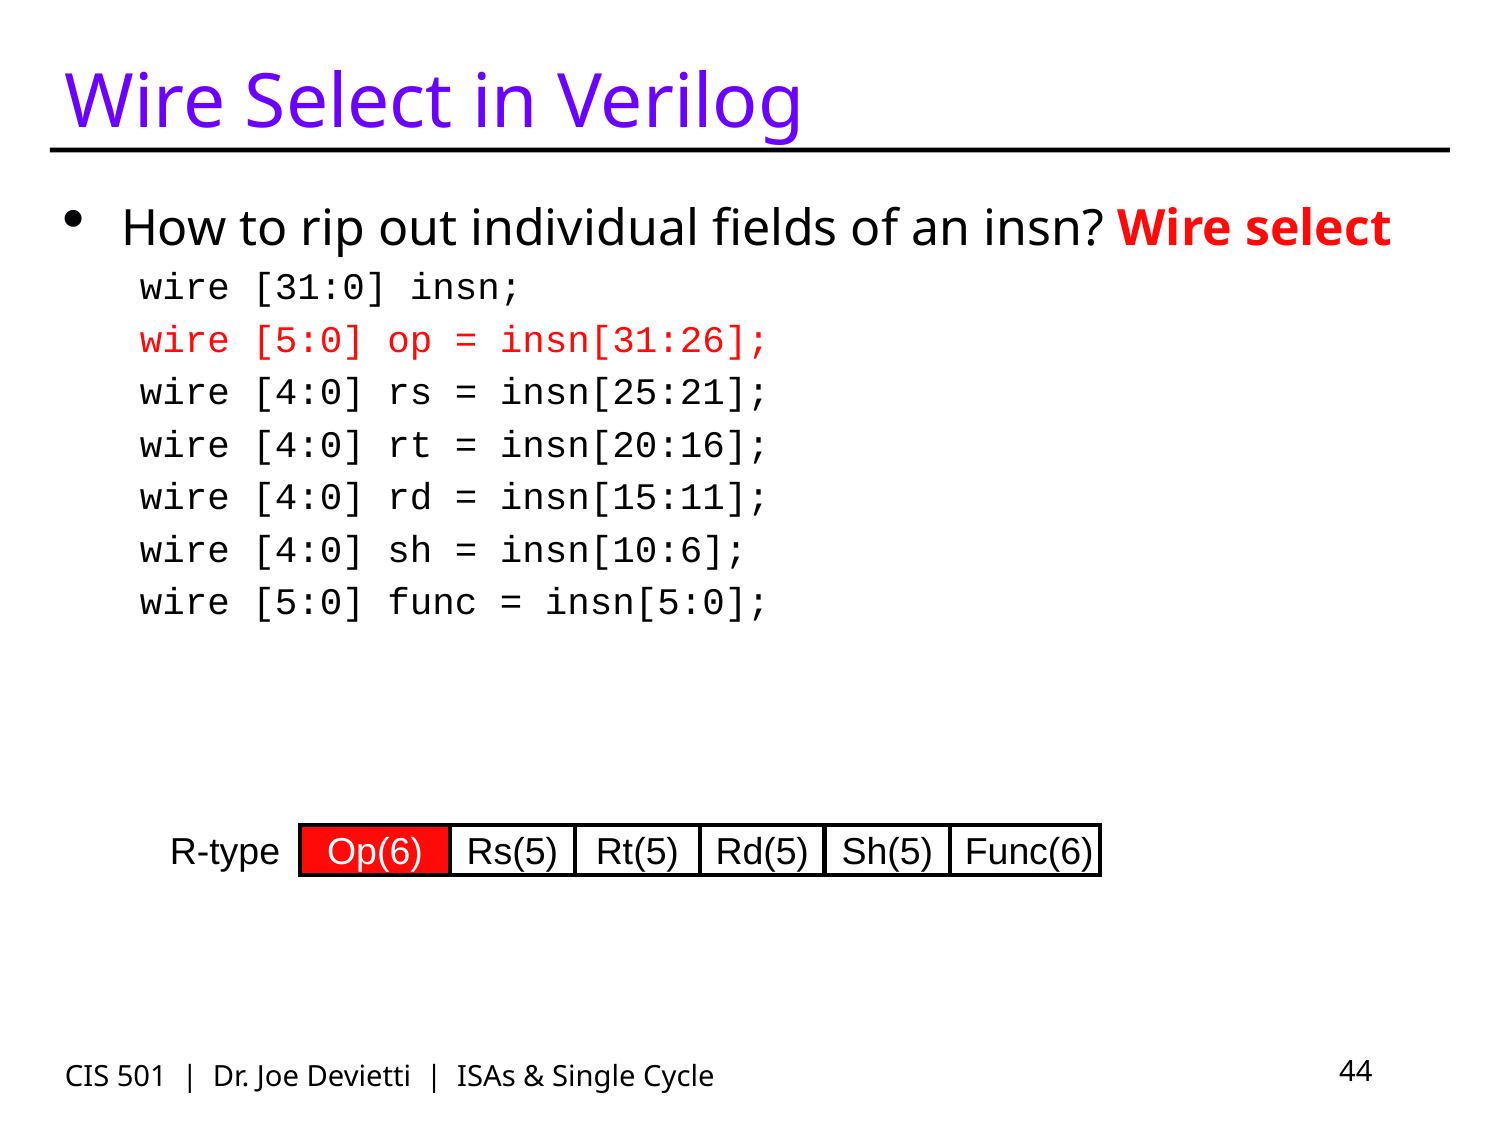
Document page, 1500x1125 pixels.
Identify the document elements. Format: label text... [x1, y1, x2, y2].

text_box Func(6) [950, 824, 1100, 875]
text_box CIS 501 | Dr. Joe Devietti | ISAs & Single Cycle [49, 1049, 988, 1100]
text_box R-type [150, 824, 300, 875]
text_box Rs(5) [449, 824, 574, 875]
text_box <number> [1074, 1049, 1388, 1100]
text_box Rd(5) [699, 824, 824, 875]
text_box Sh(5) [824, 824, 950, 875]
text_box Rt(5) [574, 824, 699, 875]
text_box How to rip out individual fields of an insn? Wire select wire [31:0] insn; wire [5:0] op = insn[31:26]; wire [4:0] rs = insn[25:21]; wire [4:0] rt = insn[20:16]; wire [4:0] rd = insn[15:11]; wire [4:0] sh = insn[10:6]; wire [5:0] func = insn[5:0]; [49, 187, 1450, 1025]
text_box Op(6) [300, 824, 449, 875]
text_box Wire Select in Verilog [49, 37, 1375, 150]
